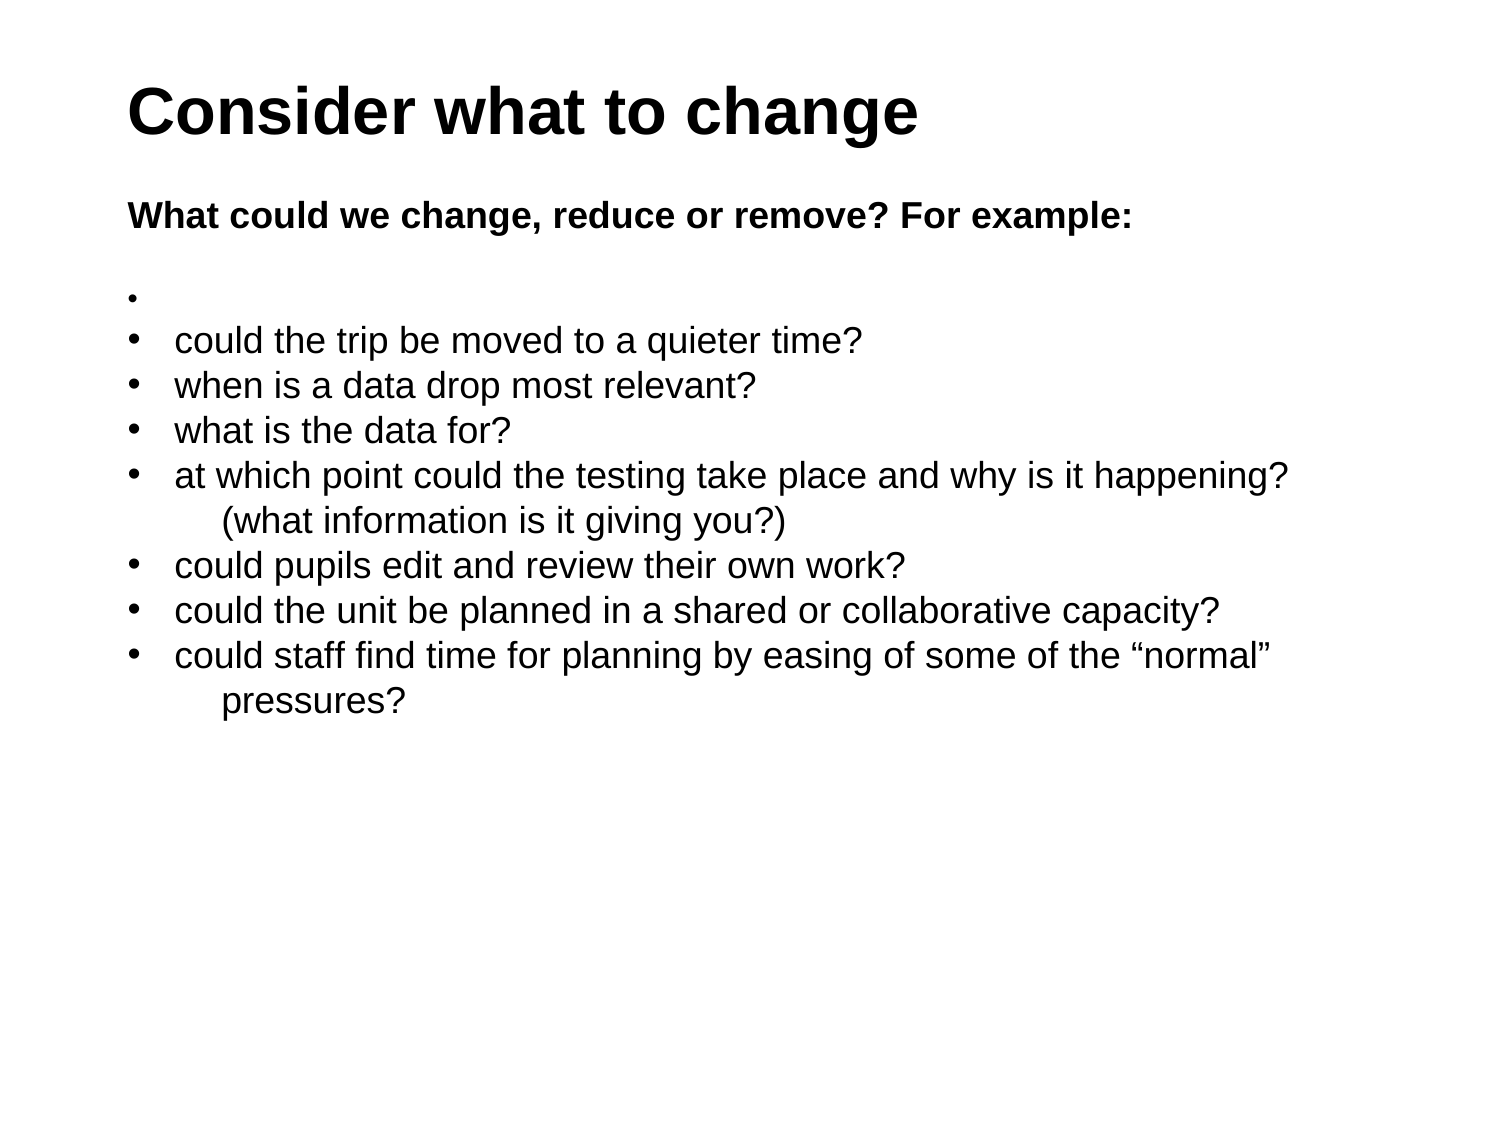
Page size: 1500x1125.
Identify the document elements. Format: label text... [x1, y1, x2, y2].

text_box What could we change, reduce or remove? For example: could the trip be moved to a quieter time? when is a data drop most relevant? what is the data for? at which point could the testing take place and why is it happening? (what information is it giving you?) could pupils edit and review their own work? could the unit be planned in a shared or collaborative capacity? could staff find time for planning by easing of some of the “normal” pressures? [112, 183, 1375, 863]
title Consider what to change [112, 54, 1388, 161]
